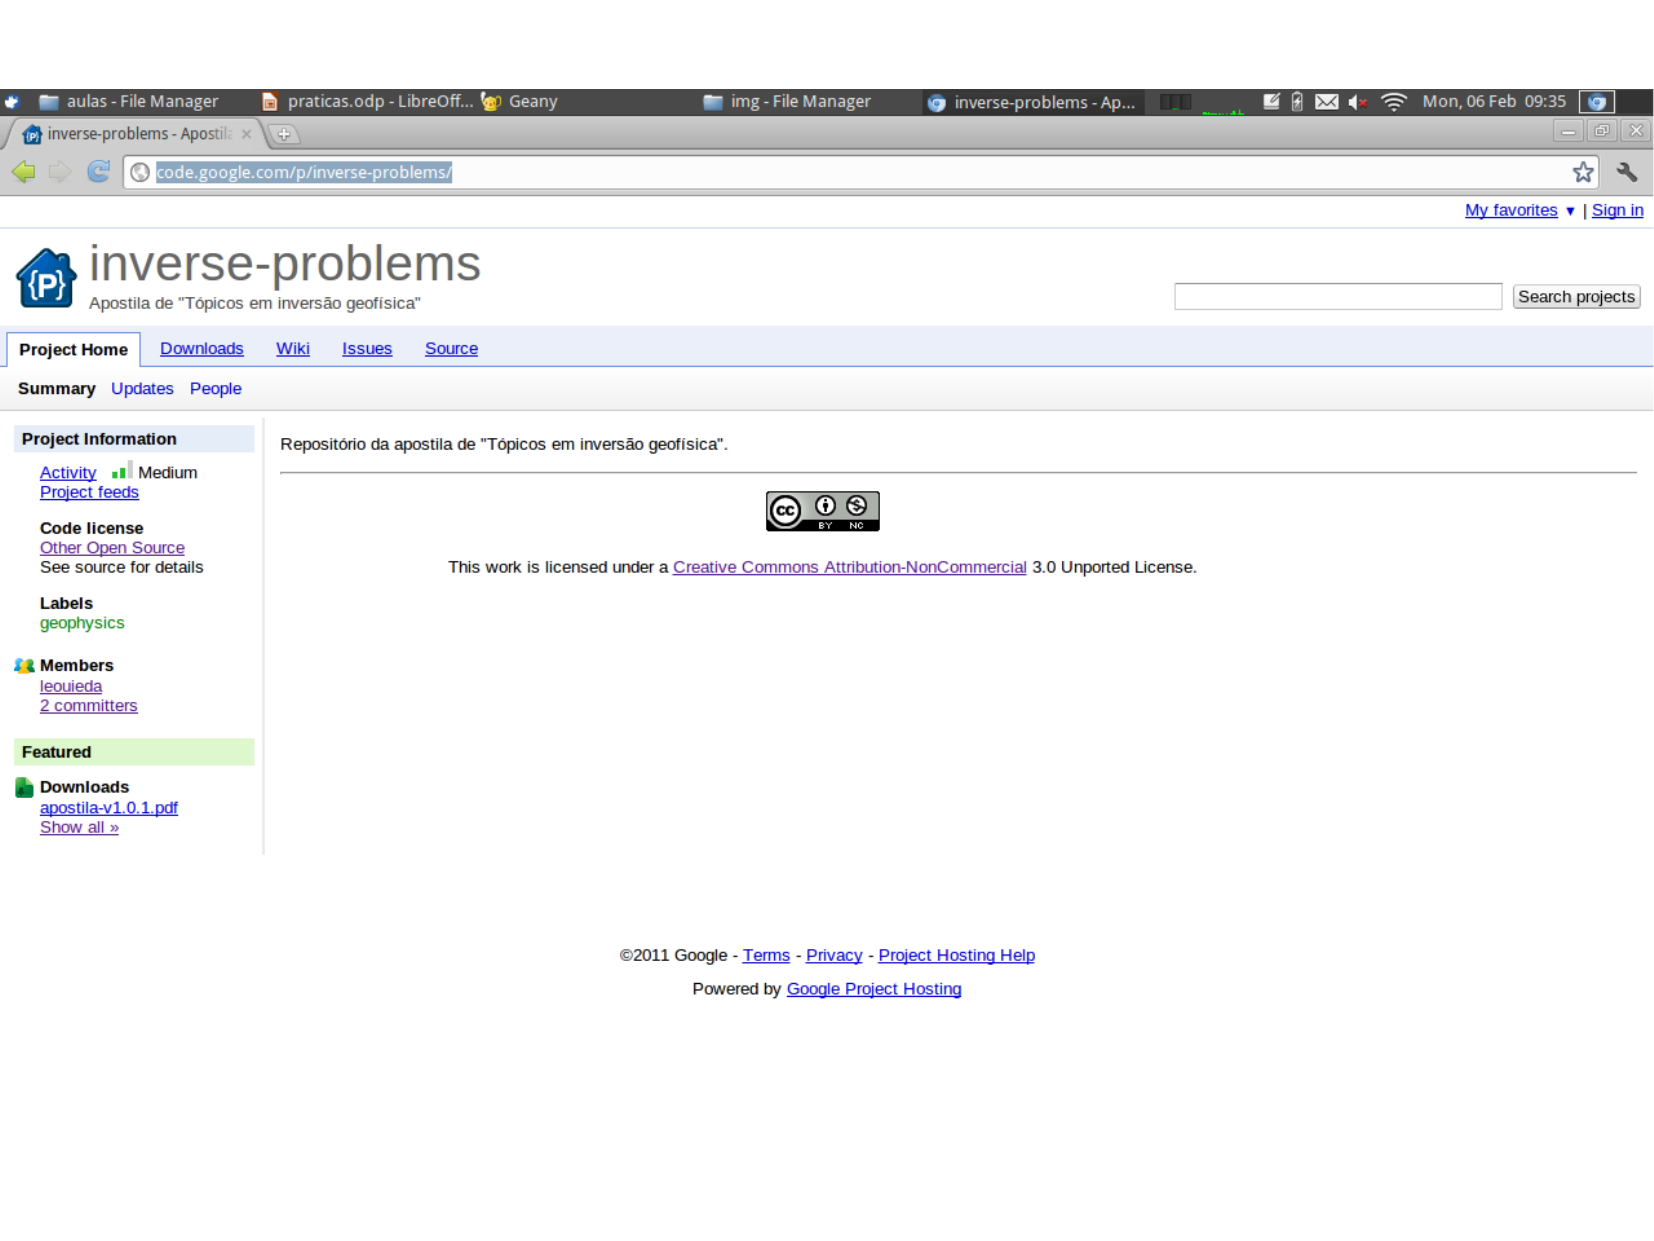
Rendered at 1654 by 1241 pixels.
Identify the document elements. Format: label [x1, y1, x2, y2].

picture [0, 89, 1654, 1124]
